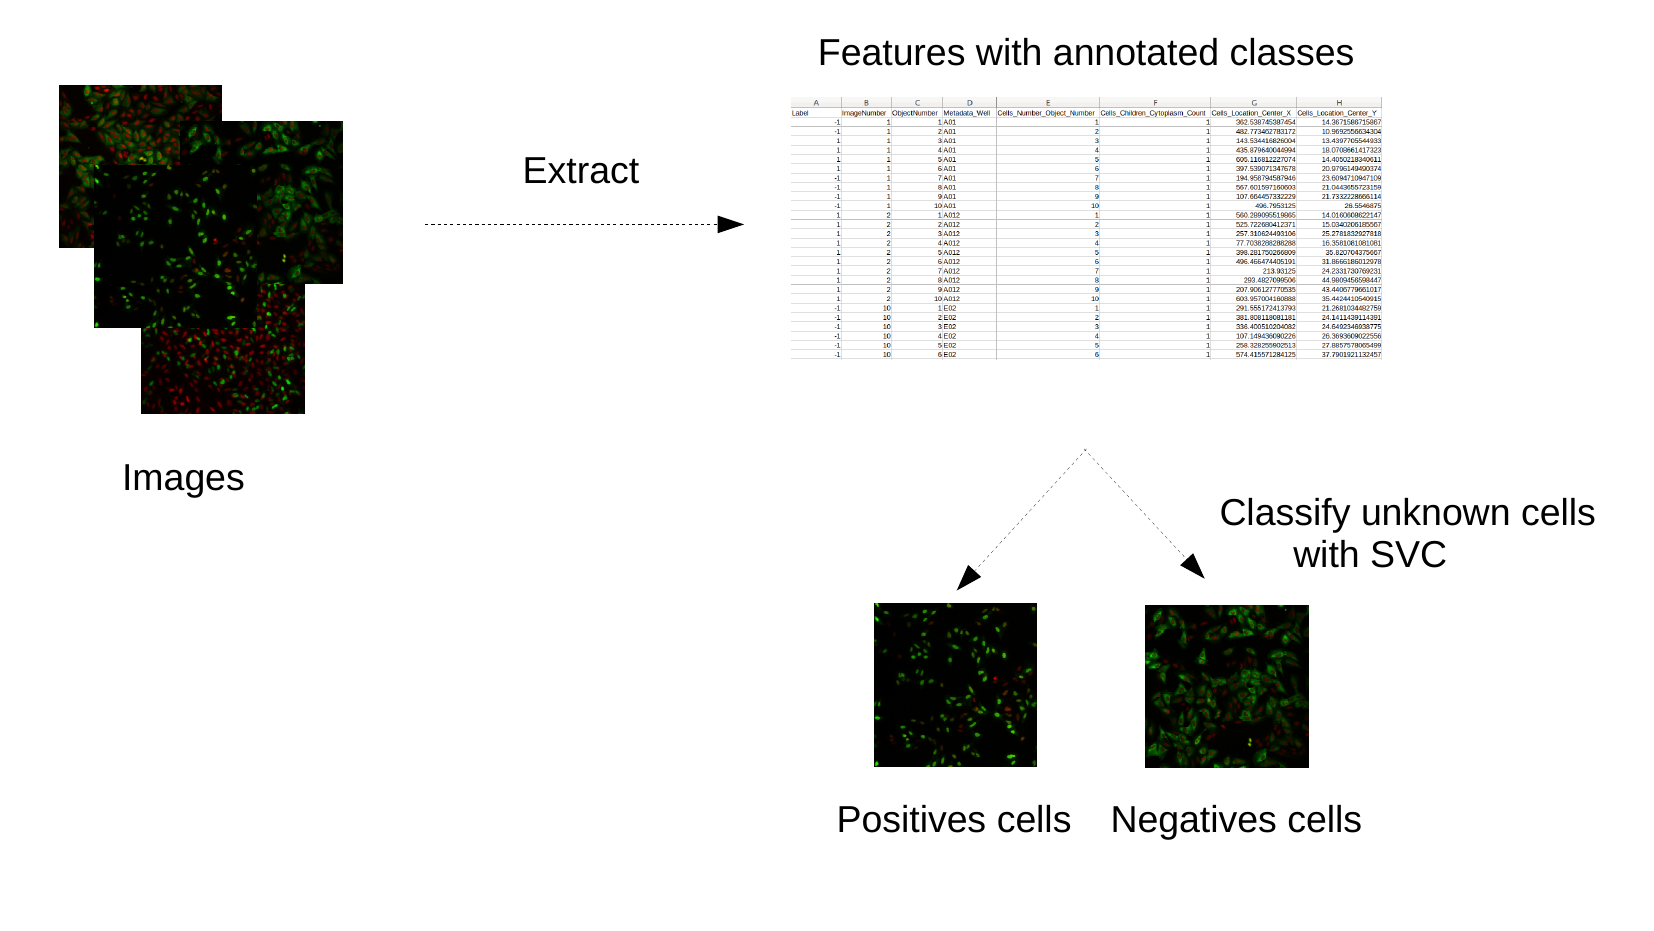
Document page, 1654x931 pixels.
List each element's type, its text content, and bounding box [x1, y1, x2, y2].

picture [874, 603, 1037, 767]
picture [791, 97, 1382, 360]
picture [59, 85, 343, 414]
text_box Negatives cells [1095, 791, 1378, 849]
text_box Positives cells [821, 791, 1087, 851]
picture [1145, 605, 1309, 768]
text_box Images [107, 448, 260, 506]
text_box Extract [507, 141, 655, 199]
text_box Classify unknown cells with SVC [1204, 484, 1622, 584]
text_box Features with annotated classes [803, 23, 1394, 87]
